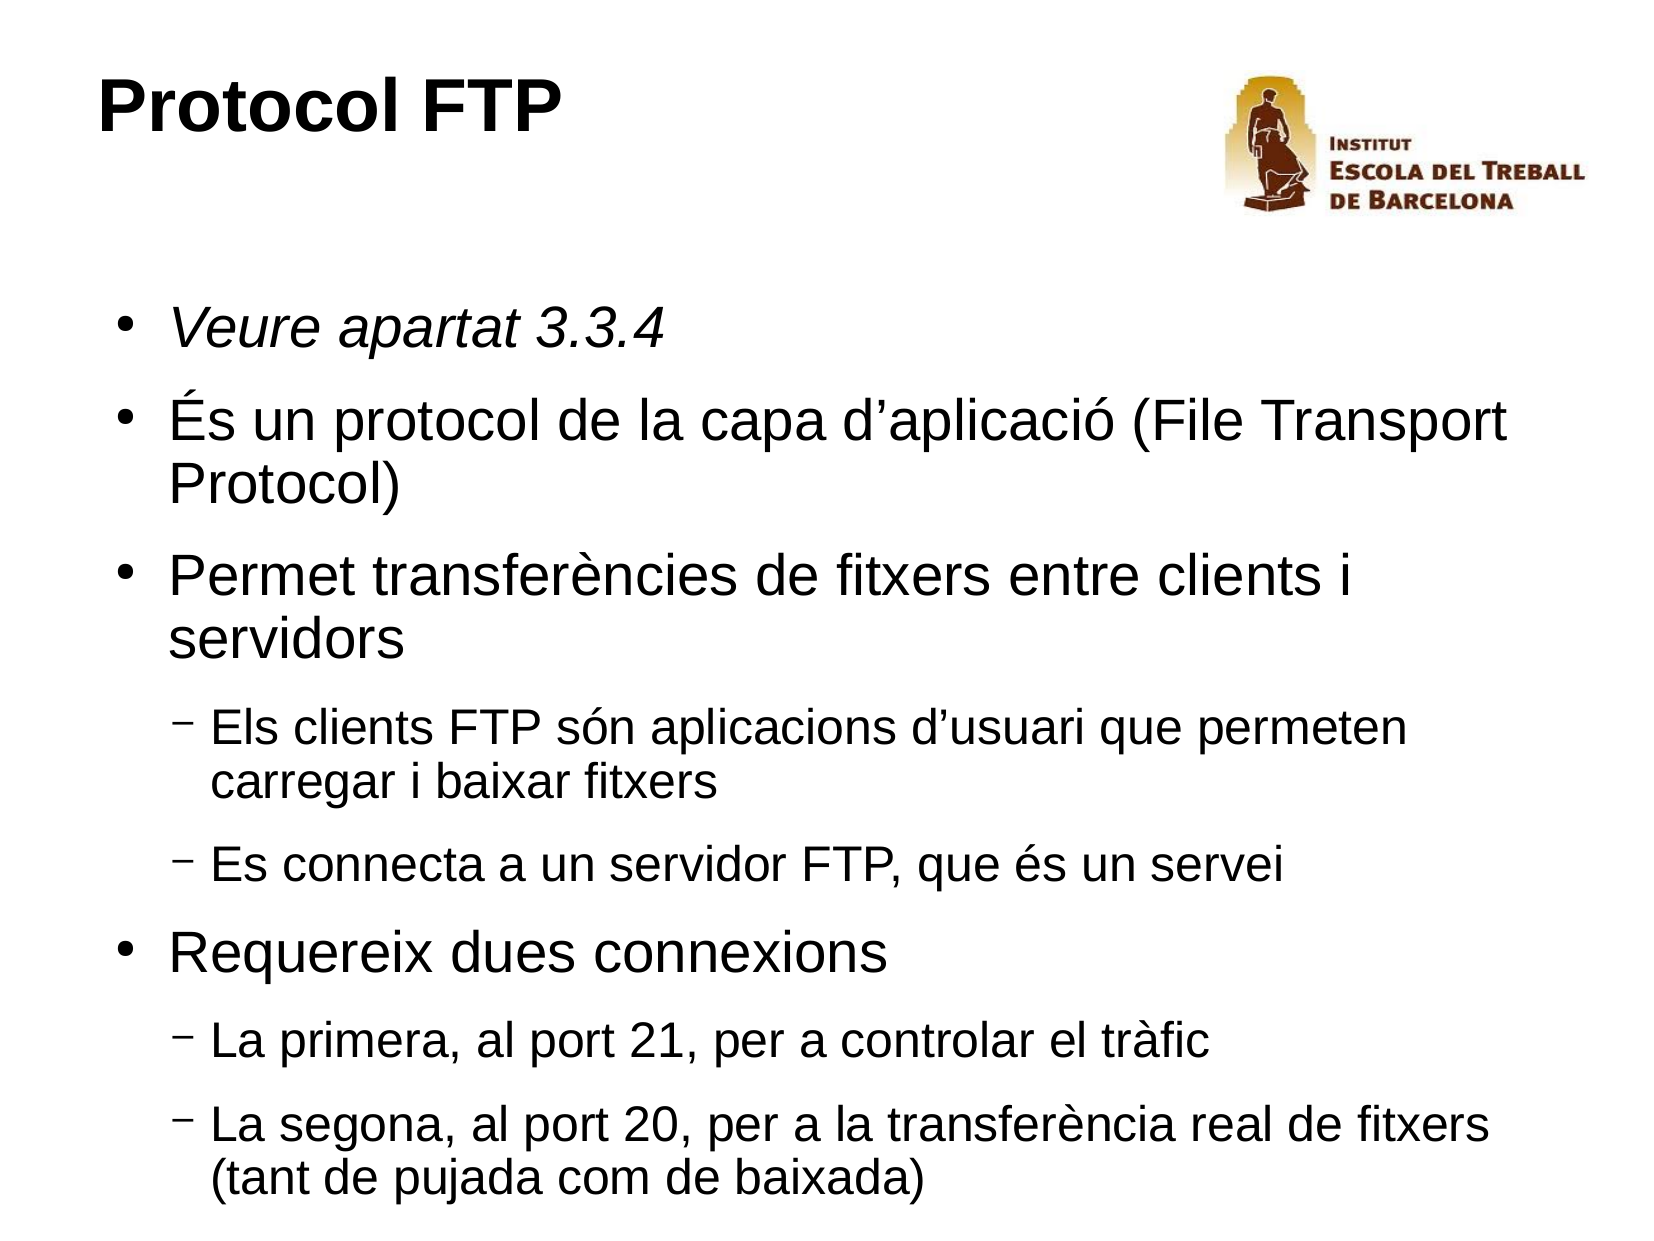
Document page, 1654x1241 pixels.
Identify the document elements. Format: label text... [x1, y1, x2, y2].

list Veure apartat 3.3.4 És un protocol de la capa d’aplicació (File Transport Protocol) Permet transferències de fitxers entre clients i servidors Els clients FTP són aplicacions d’usuari que permeten carregar i baixar fitxers Es connecta a un servidor FTP, que és un servei Requereix dues connexions La primera, al port 21, per a controlar el tràfic La segona, al port 20, per a la transferència real de fitxers (tant de pujada com de baixada) [82, 290, 1571, 1214]
title Protocol FTP [82, 49, 1571, 257]
picture [1204, 70, 1595, 223]
